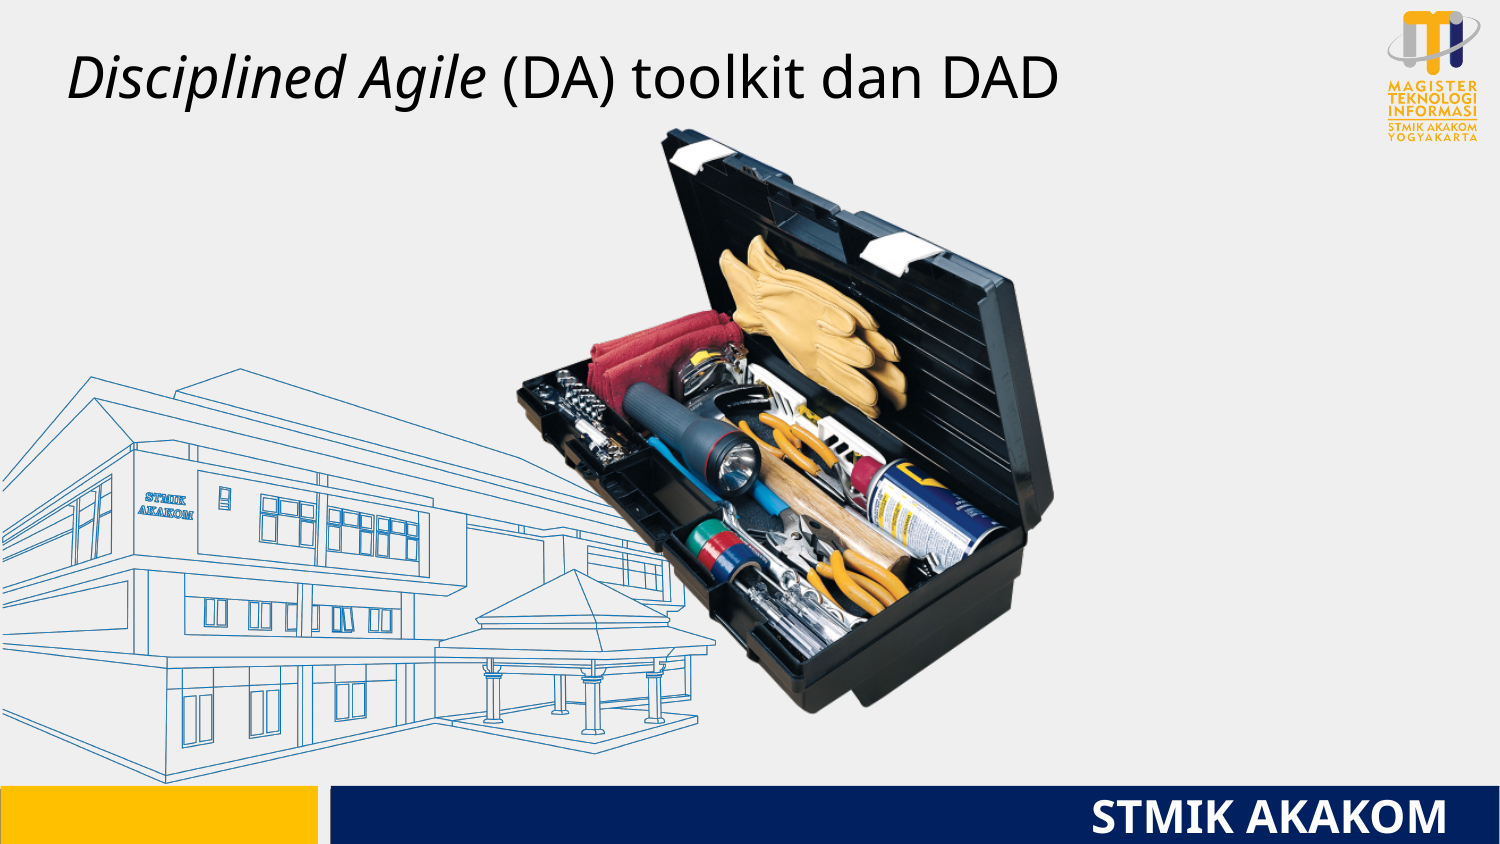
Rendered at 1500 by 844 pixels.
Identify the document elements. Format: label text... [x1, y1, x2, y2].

title Disciplined Agile (DA) toolkit dan DAD [51, 24, 1449, 119]
picture [0, 118, 1071, 786]
picture [1338, 5, 1500, 150]
